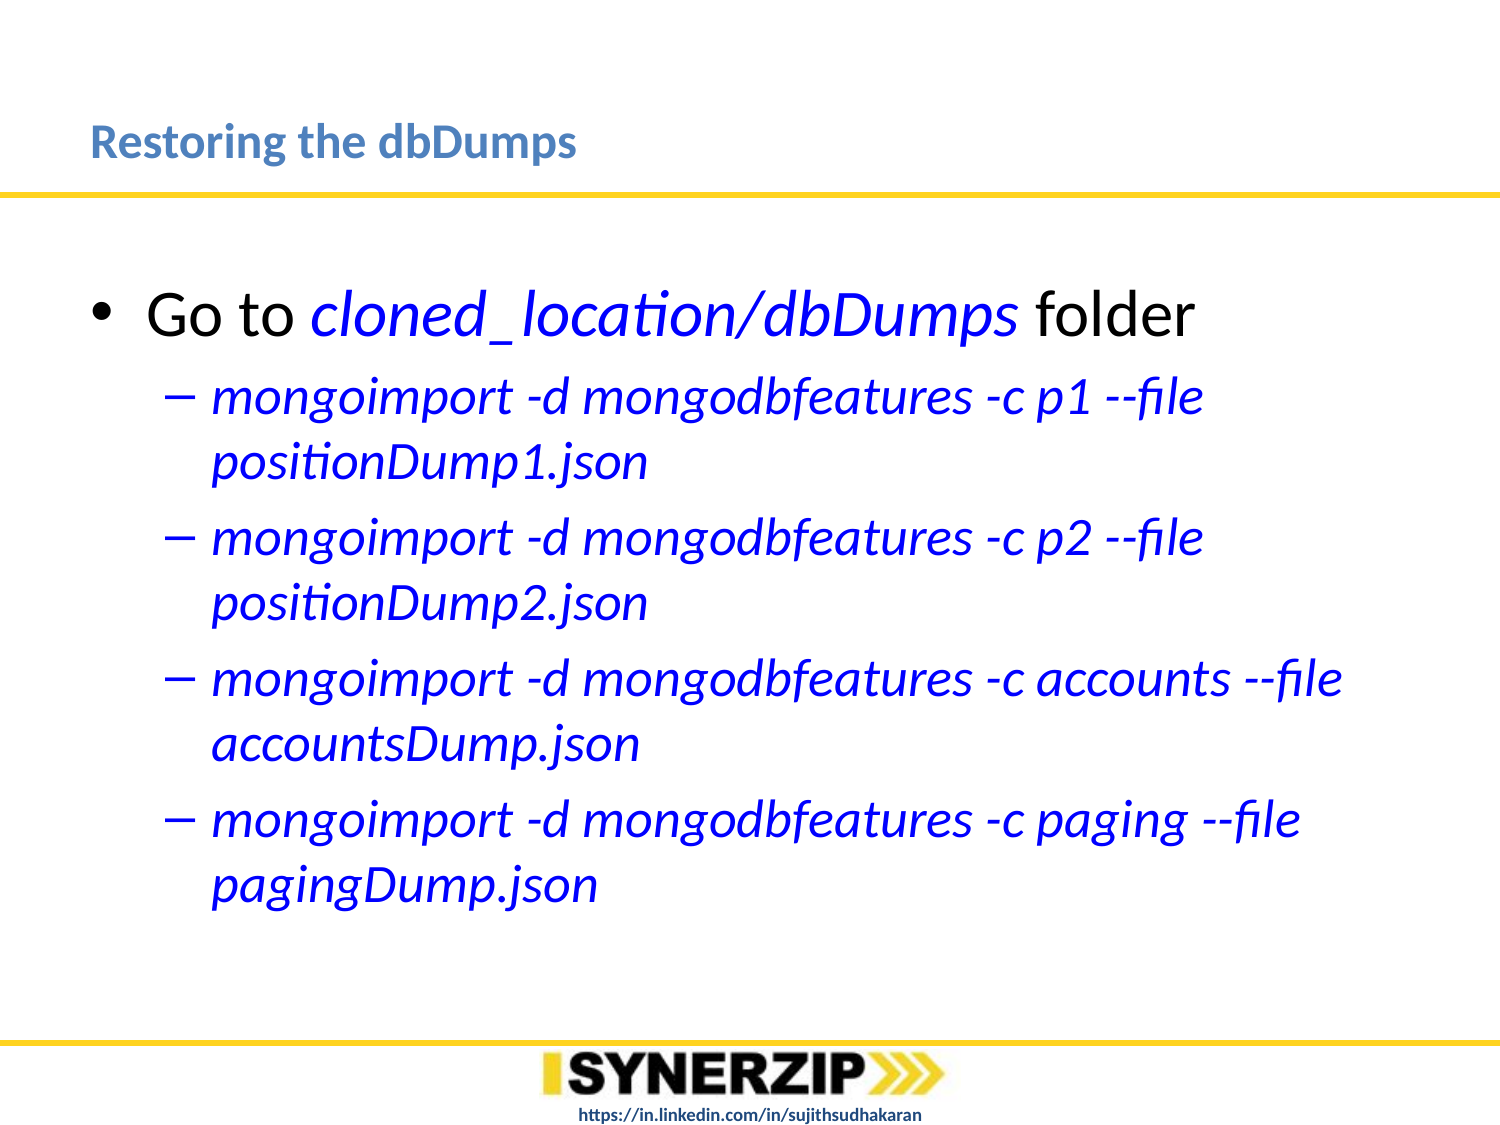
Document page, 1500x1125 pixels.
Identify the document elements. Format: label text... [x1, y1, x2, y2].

title Restoring the dbDumps [75, 45, 1425, 233]
text_box https://in.linkedin.com/in/sujithsudhakaran [500, 1090, 1000, 1125]
list Go to cloned_location/dbDumps folder mongoimport -d mongodbfeatures -c p1 --file positionDump1.json mongoimport -d mongodbfeatures -c p2 --file positionDump2.json mongoimport -d mongodbfeatures -c accounts --file accountsDump.json mongoimport -d mongodbfeatures -c paging --file pagingDump.json [75, 262, 1425, 1005]
picture [539, 1049, 961, 1090]
